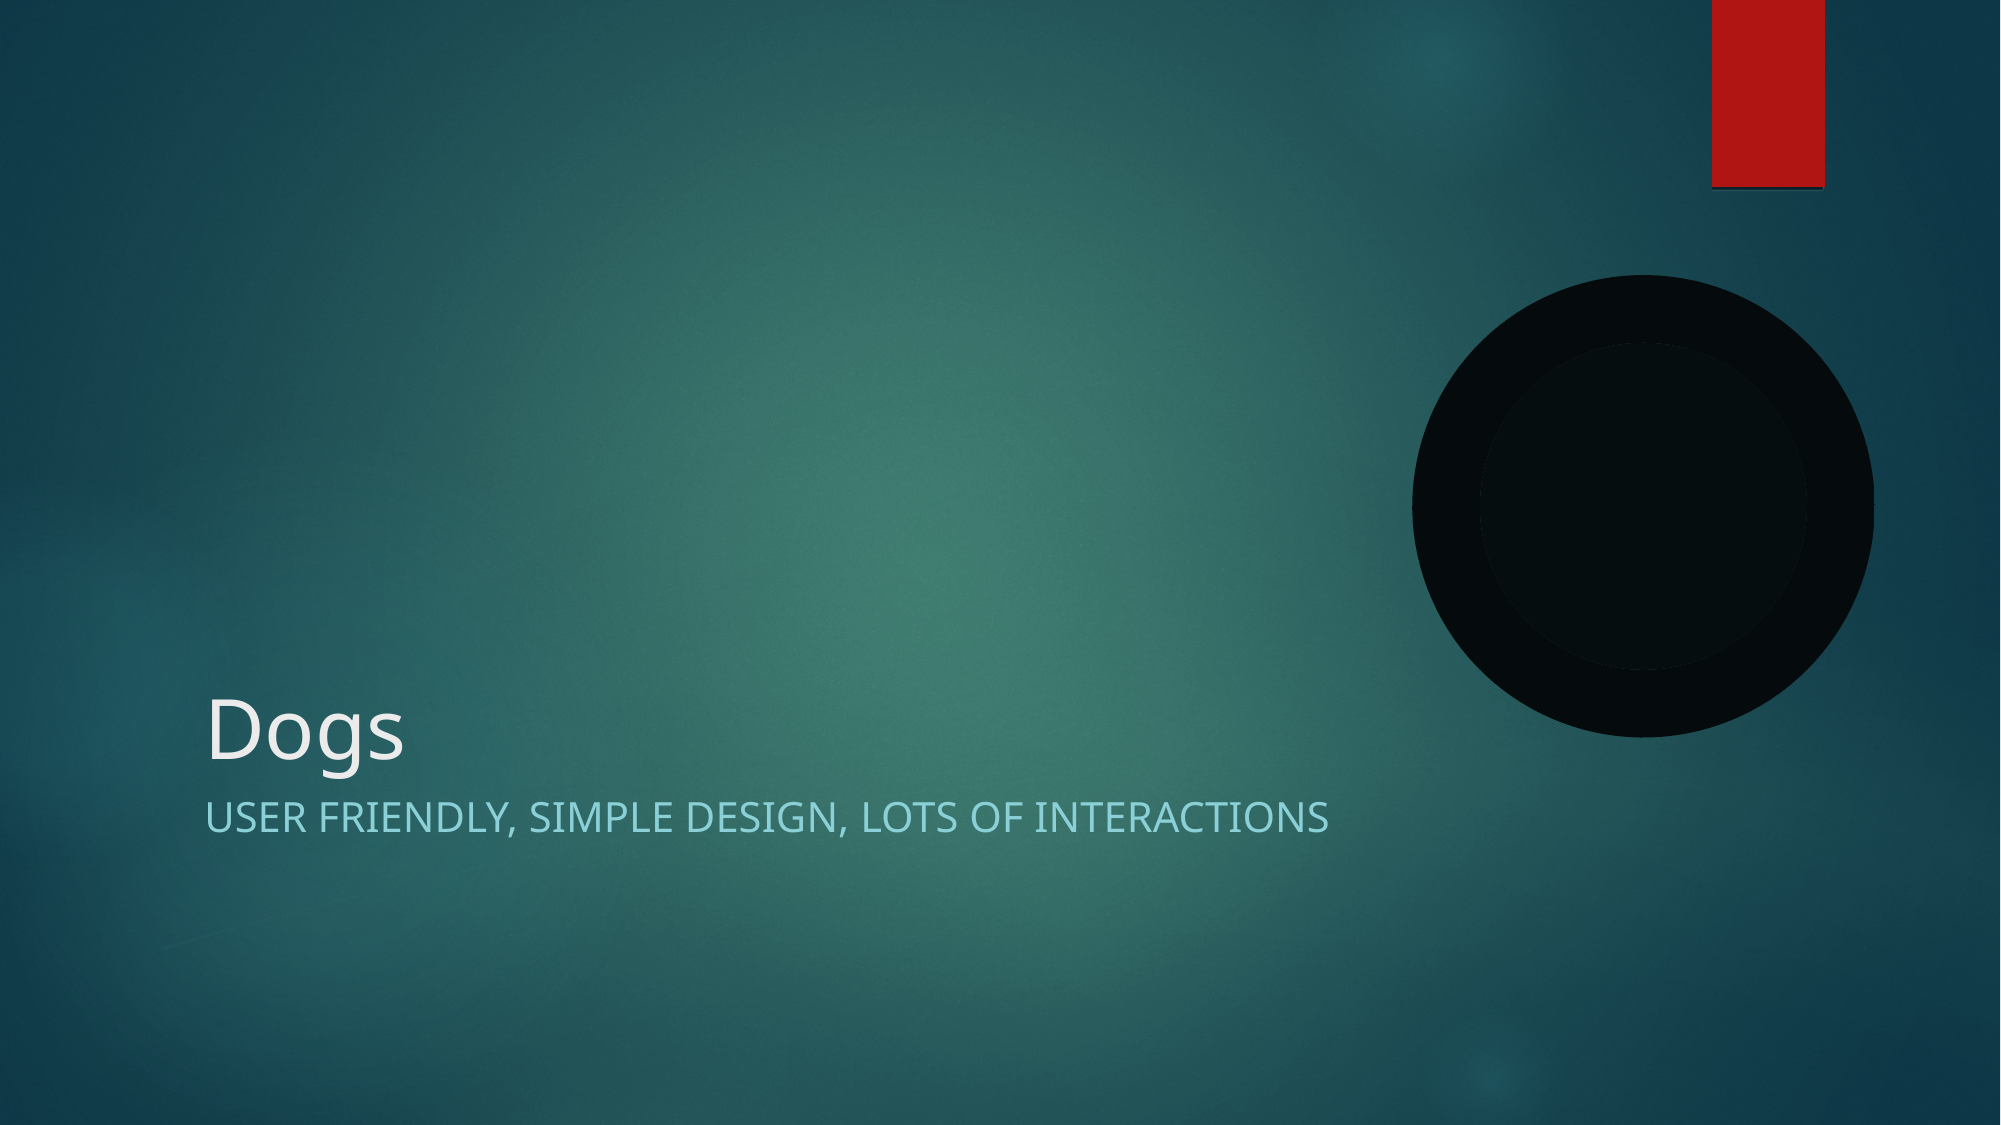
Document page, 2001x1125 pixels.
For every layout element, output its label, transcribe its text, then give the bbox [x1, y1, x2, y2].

title Dogs [189, 469, 1638, 783]
list User Friendly, simple design, lots of interactions [189, 783, 1638, 925]
